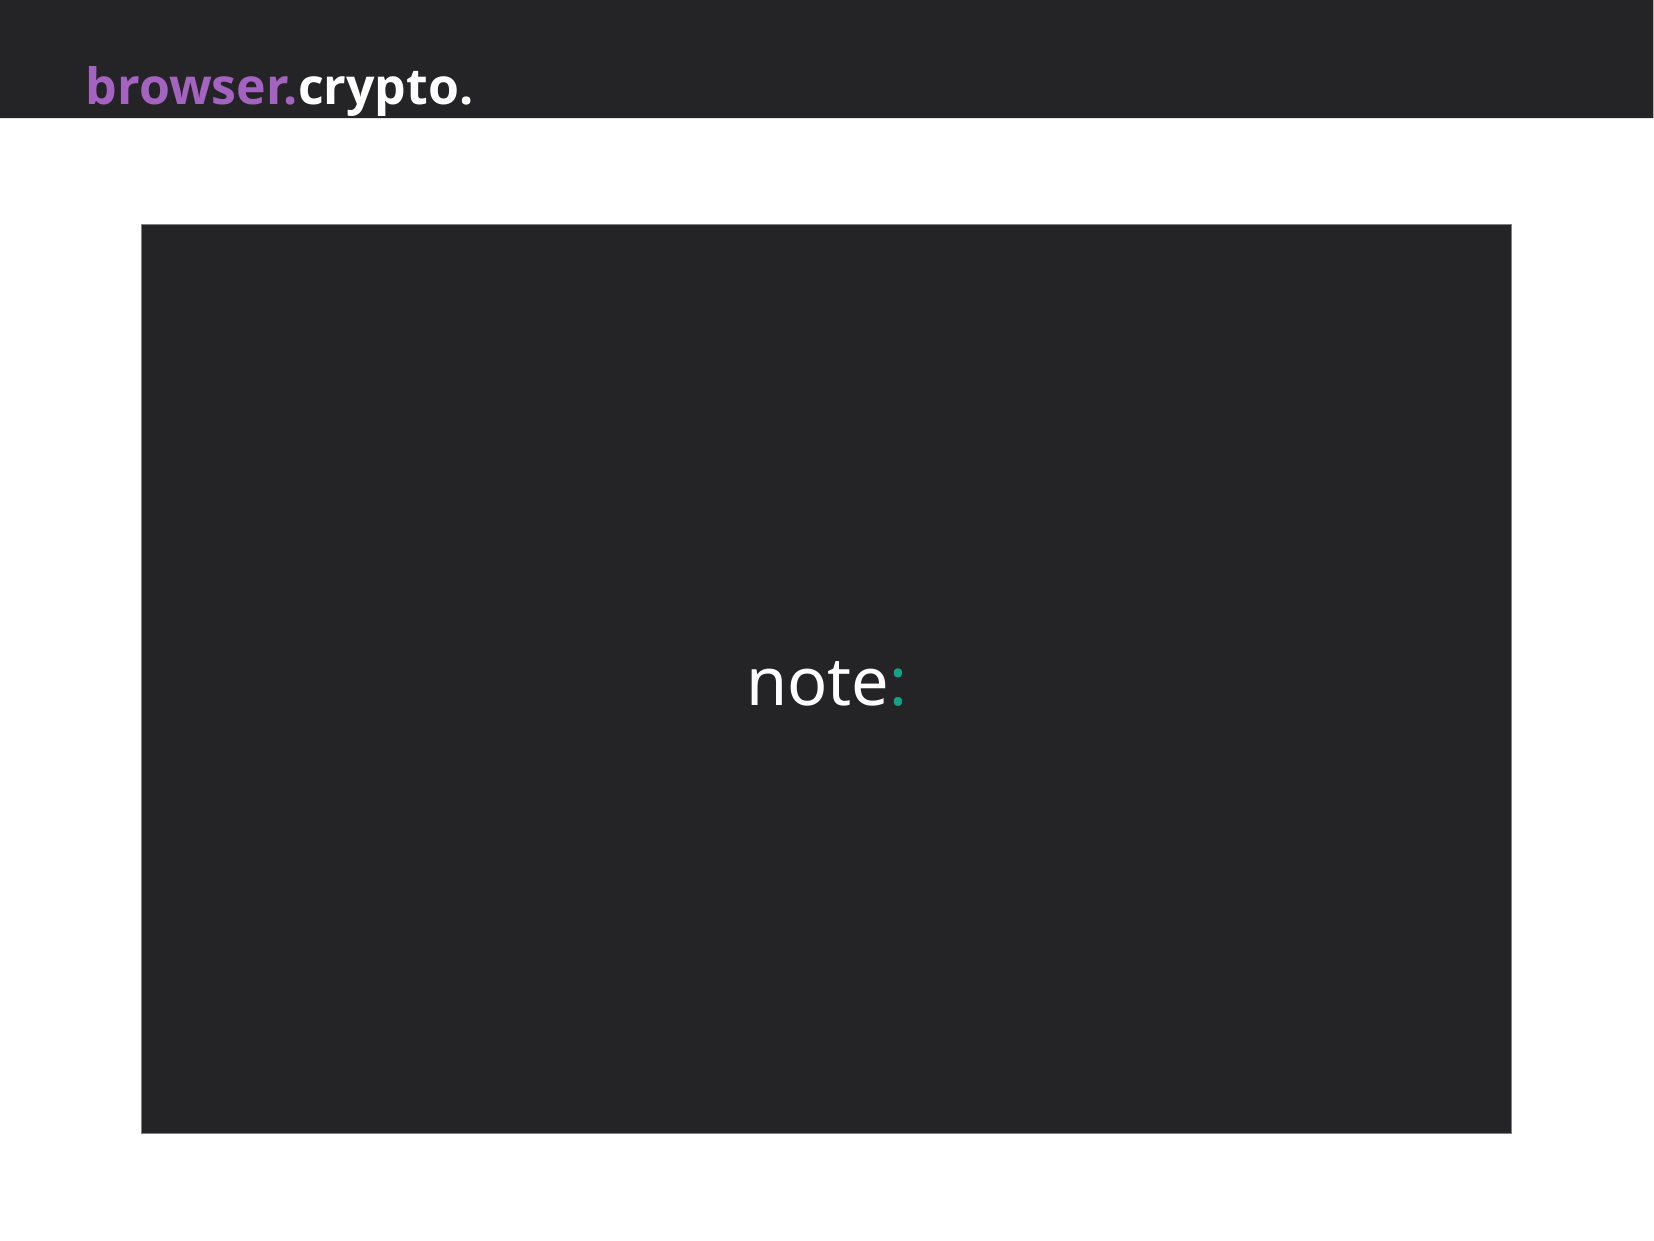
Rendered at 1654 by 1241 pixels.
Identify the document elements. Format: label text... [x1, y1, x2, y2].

text_box [0, 0, 1654, 119]
text_box note: [141, 224, 1512, 1134]
text_box [165, 531, 1441, 1087]
text_box browser.crypto. [70, 43, 567, 119]
